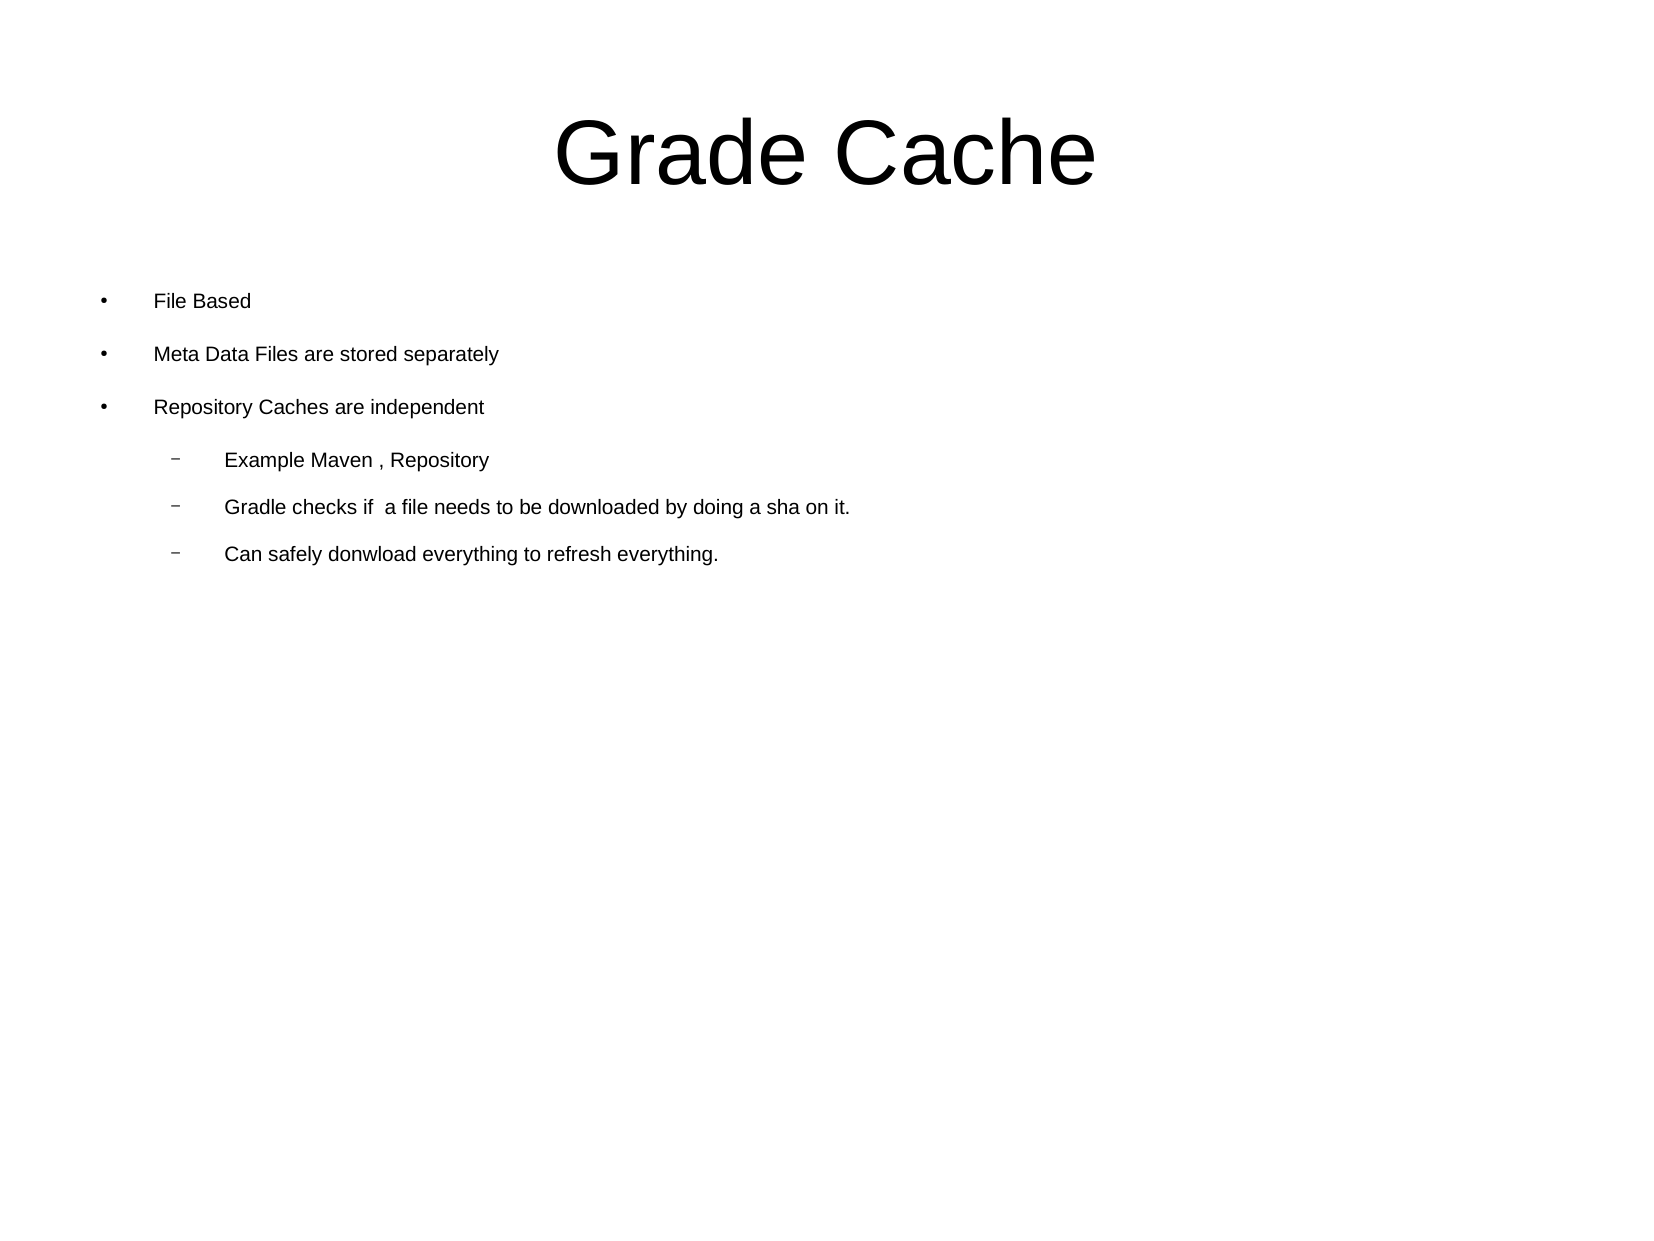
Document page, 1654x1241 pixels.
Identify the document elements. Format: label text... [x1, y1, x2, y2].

title Grade Cache [82, 49, 1571, 257]
list File Based Meta Data Files are stored separately Repository Caches are independent Example Maven , Repository Gradle checks if a file needs to be downloaded by doing a sha on it. Can safely donwload everything to refresh everything. [82, 290, 1571, 1010]
